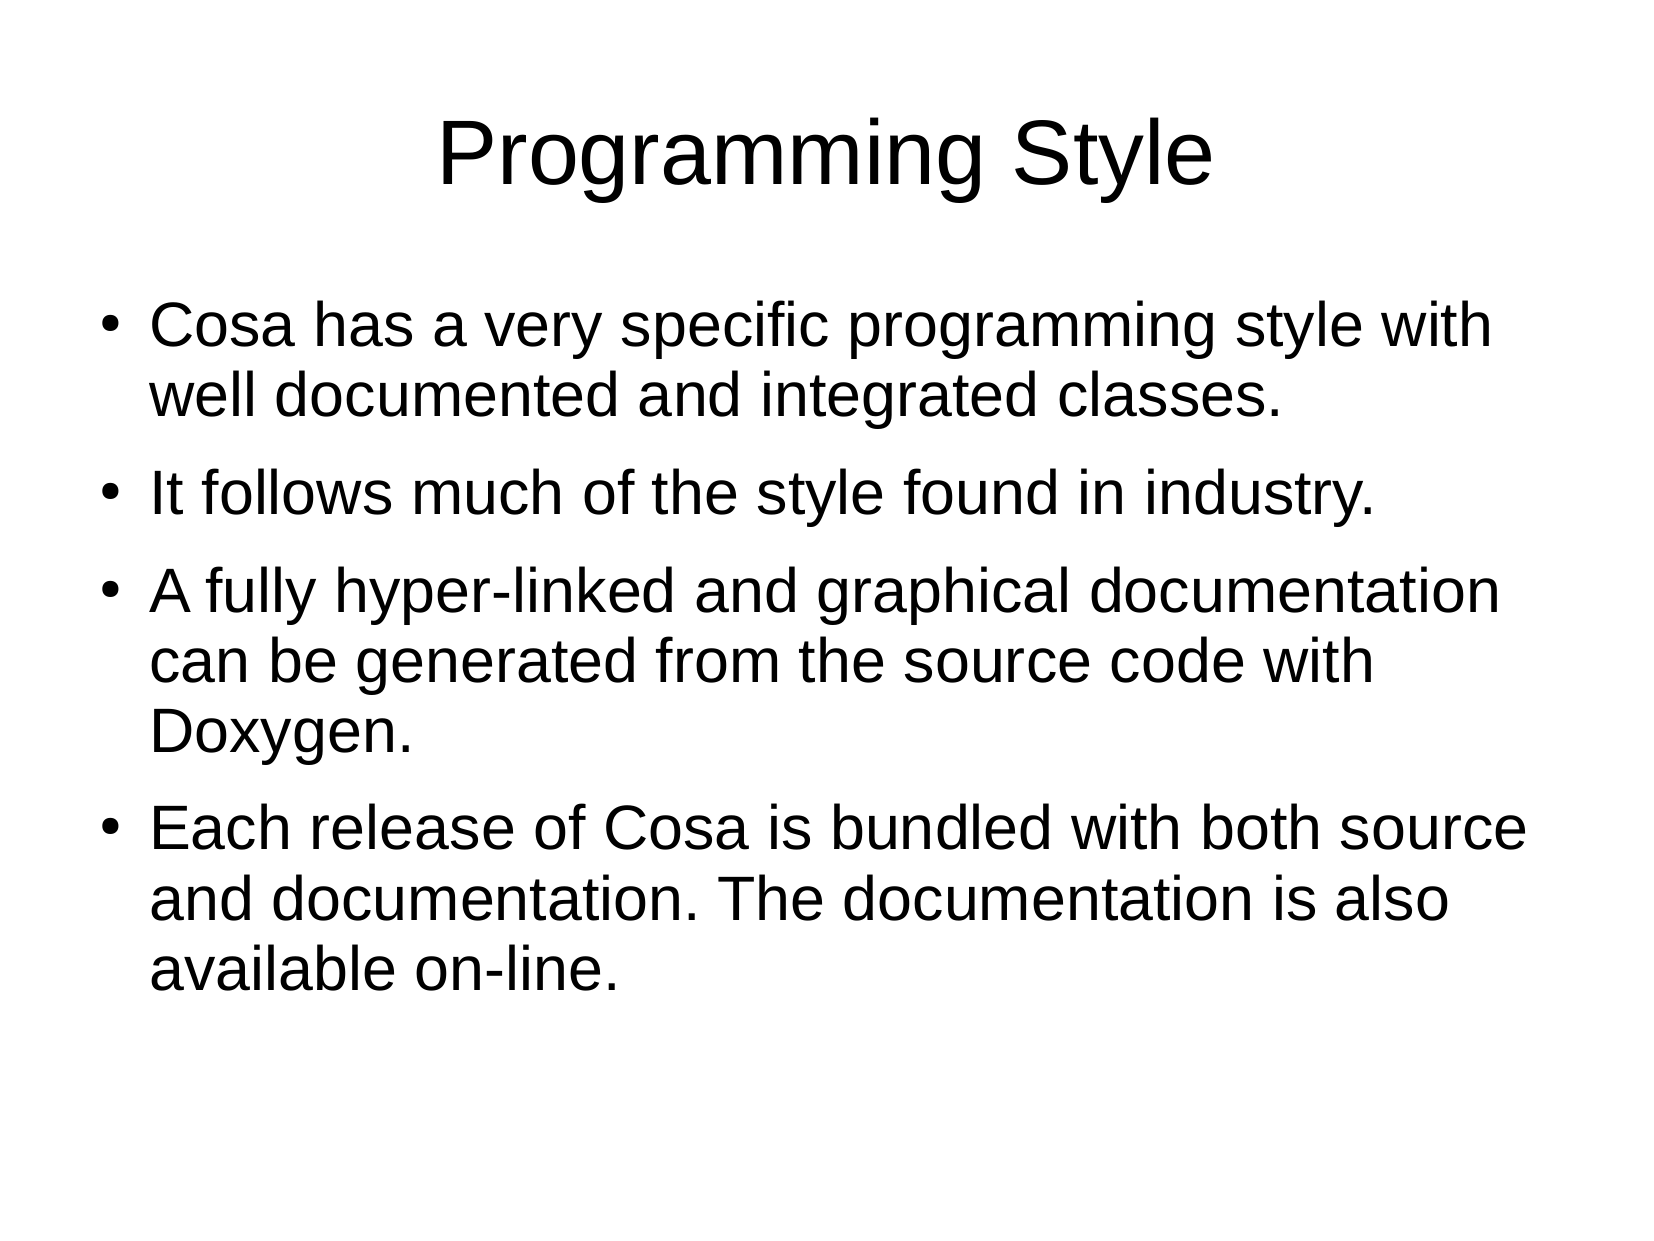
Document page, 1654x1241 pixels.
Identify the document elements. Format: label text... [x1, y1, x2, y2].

title Programming Style [82, 49, 1571, 257]
list Cosa has a very specific programming style with well documented and integrated classes. It follows much of the style found in industry. A fully hyper-linked and graphical documentation can be generated from the source code with Doxygen. Each release of Cosa is bundled with both source and documentation. The documentation is also available on-line. [82, 290, 1571, 1010]
